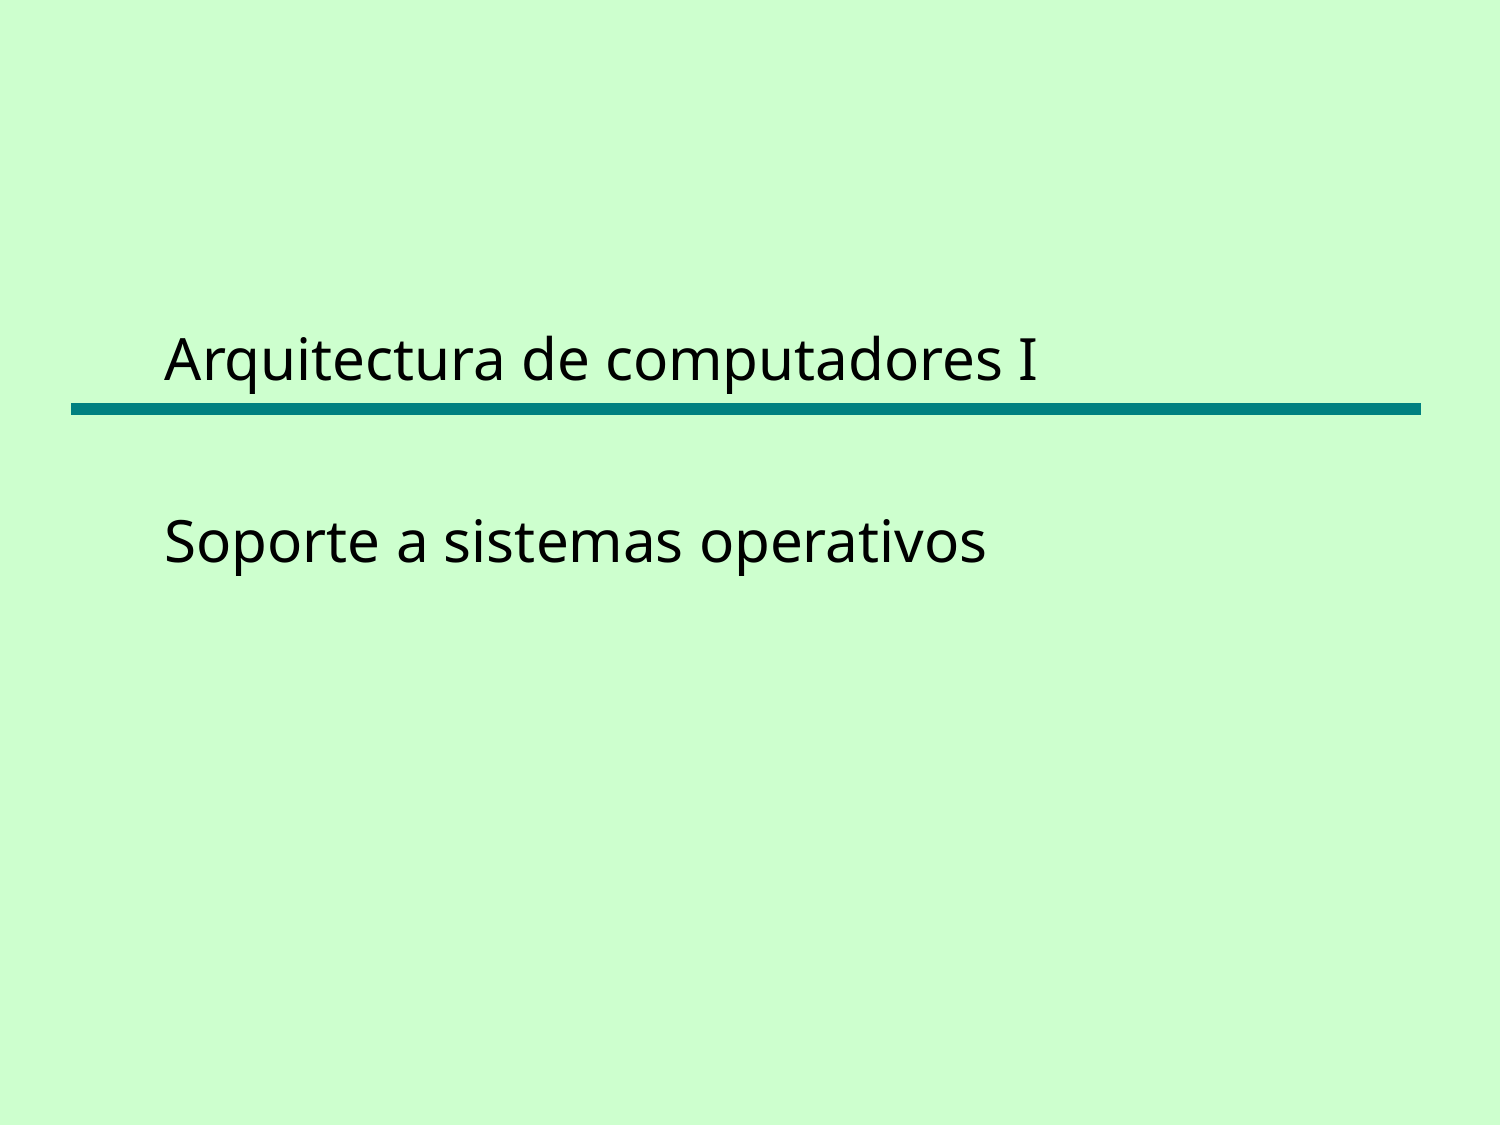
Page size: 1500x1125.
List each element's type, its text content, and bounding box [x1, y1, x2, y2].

subtitle Soporte a sistemas operativos [150, 496, 1201, 788]
title Arquitectura de computadores I [149, 87, 1417, 400]
